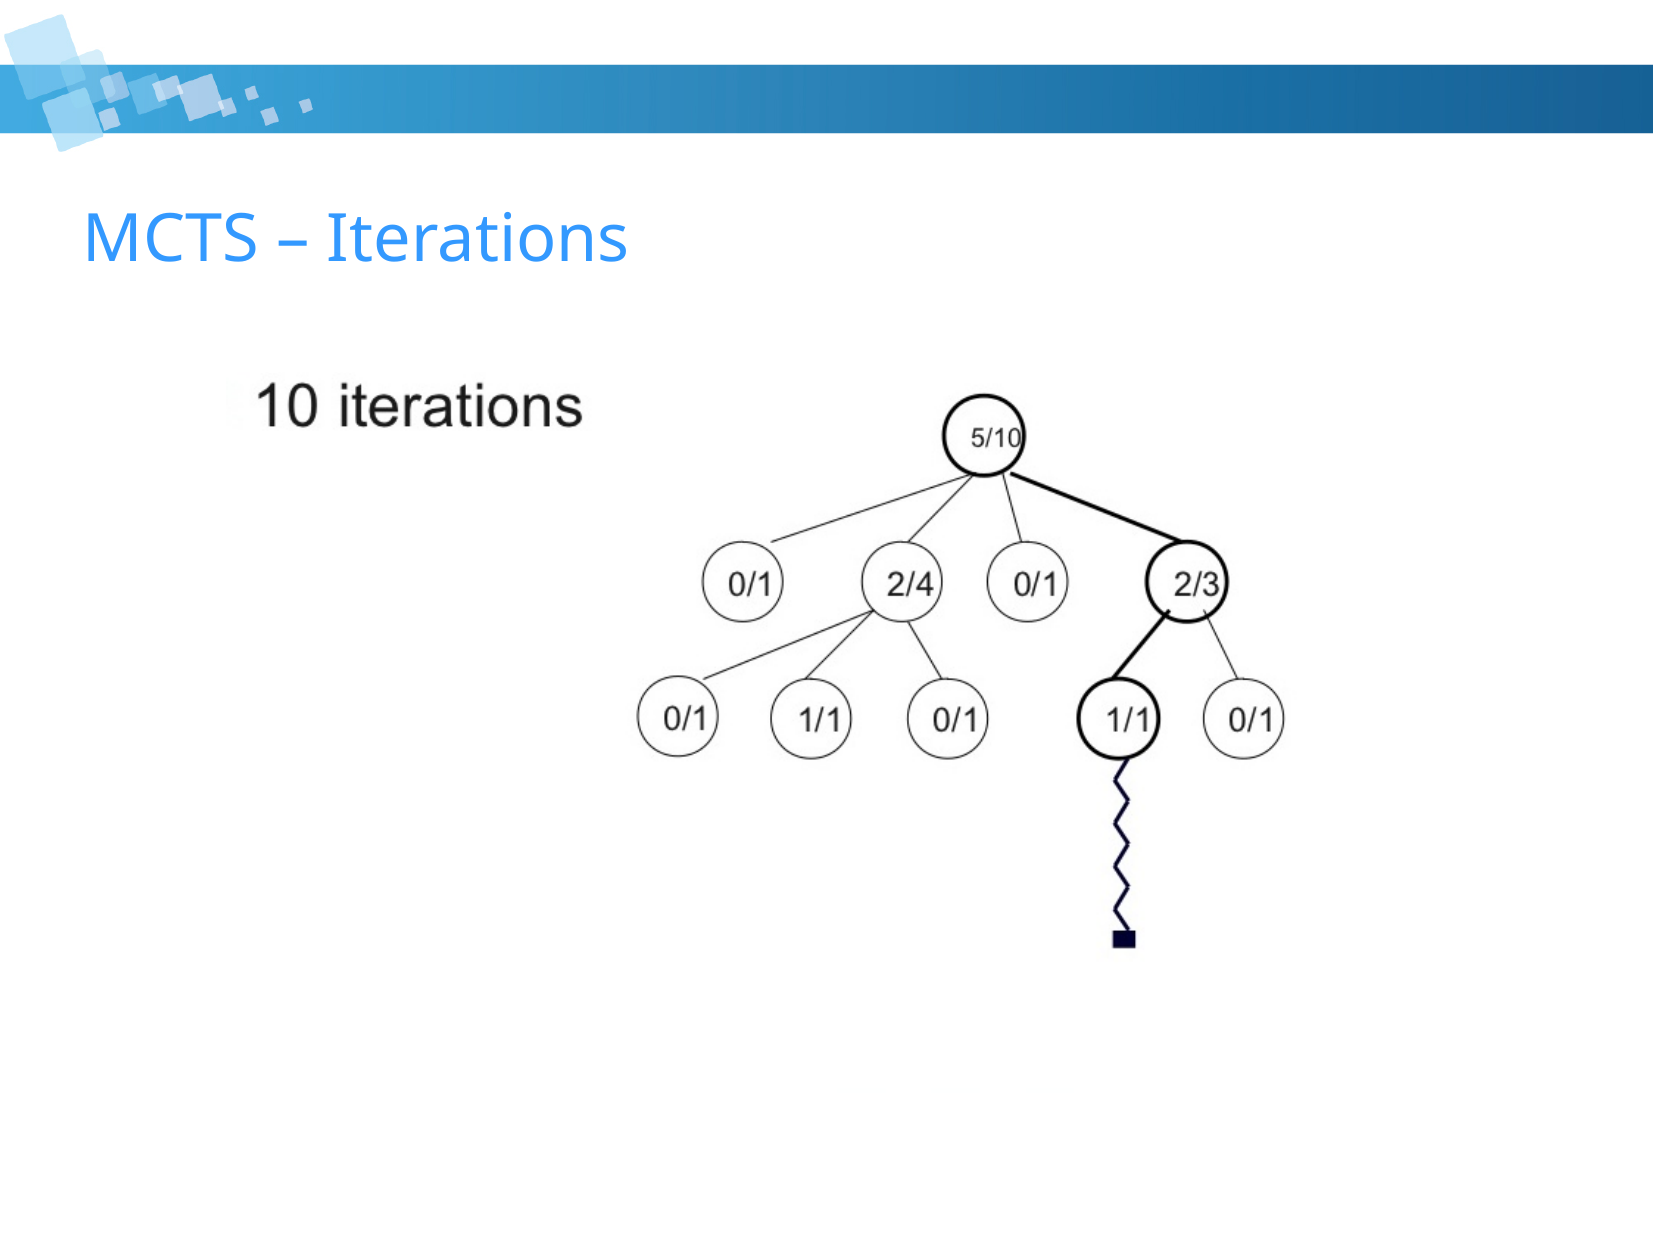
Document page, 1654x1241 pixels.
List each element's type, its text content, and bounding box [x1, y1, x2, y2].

picture [0, 0, 1653, 1238]
title MCTS – Iterations [82, 132, 1571, 340]
